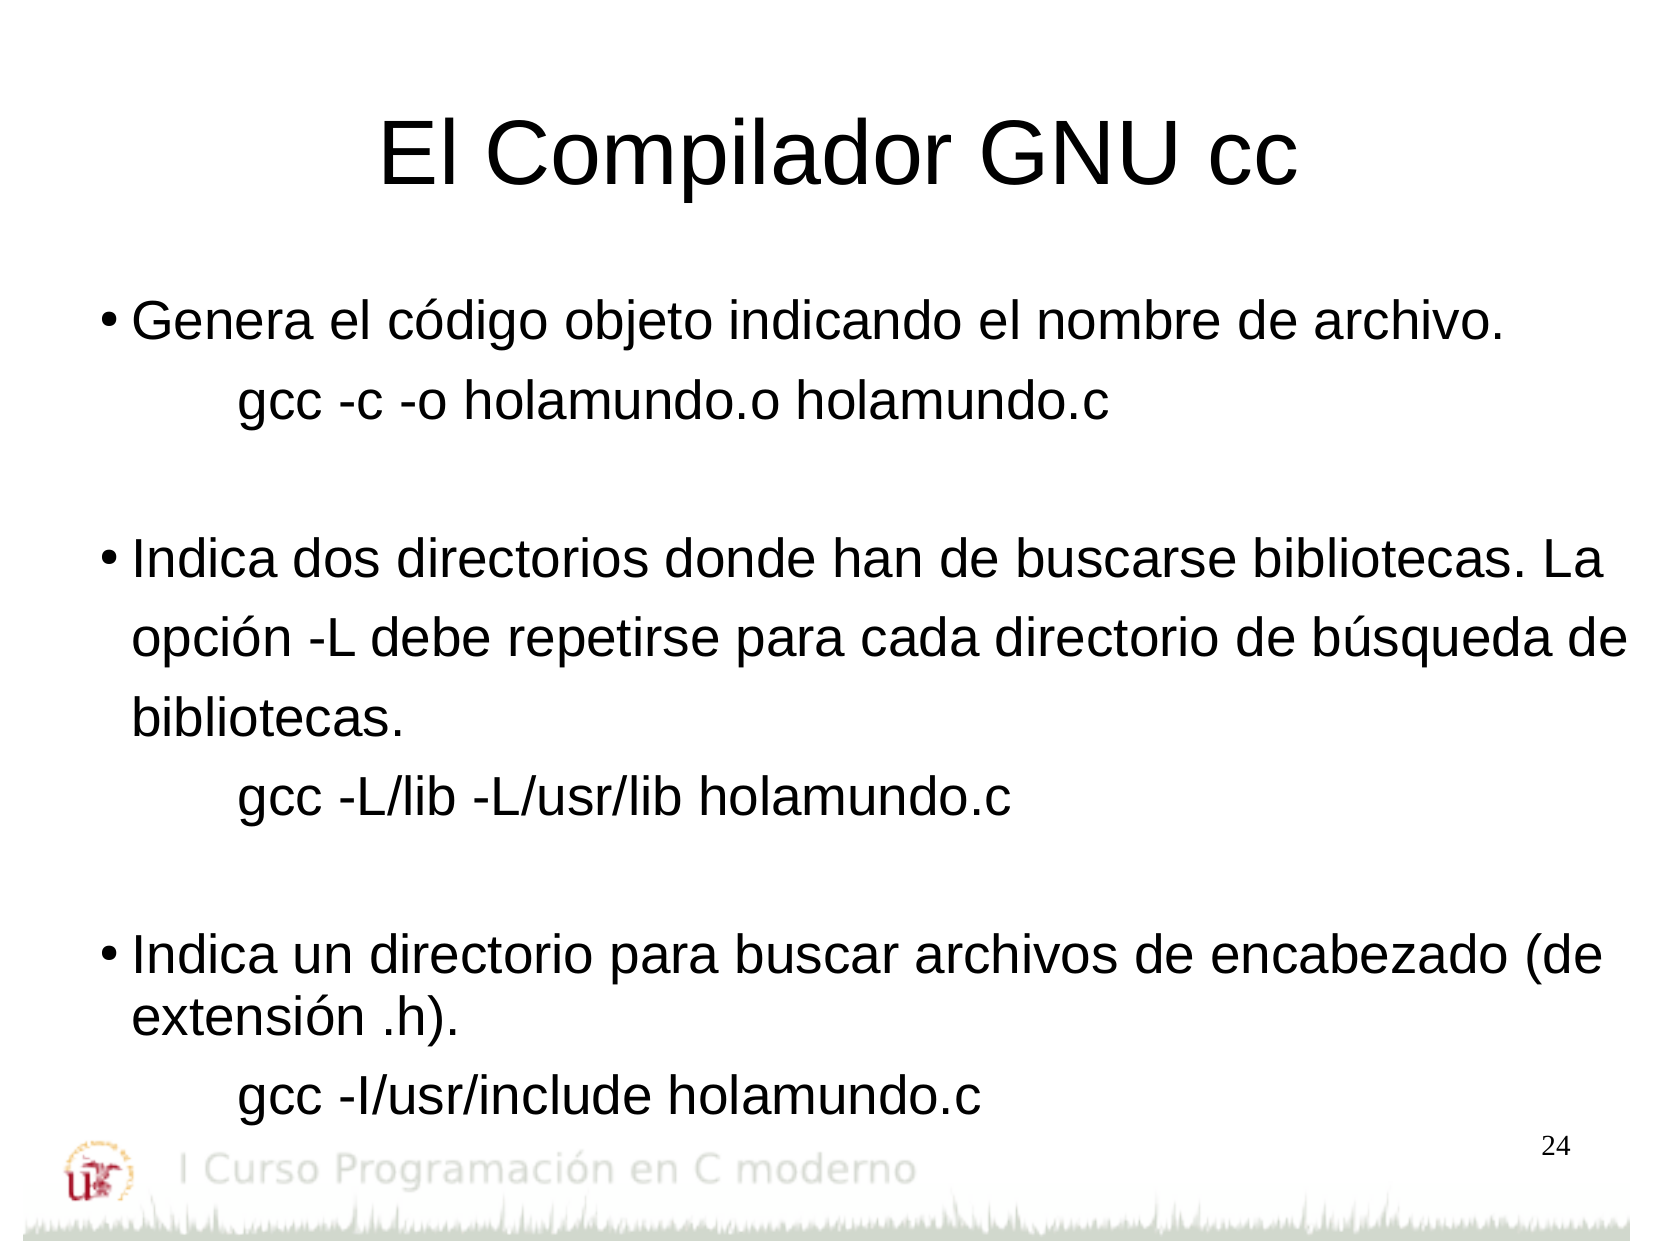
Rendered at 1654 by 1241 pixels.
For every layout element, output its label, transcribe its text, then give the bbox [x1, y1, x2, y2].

list Genera el código objeto indicando el nombre de archivo. gcc -c -o holamundo.o holamundo.c Indica dos directorios donde han de buscarse bibliotecas. La opción -L debe repetirse para cada directorio de búsqueda de bibliotecas. gcc -L/lib -L/usr/lib holamundo.c Indica un directorio para buscar archivos de encabezado (de extensión .h). gcc -I/usr/include holamundo.c [88, 290, 1654, 1182]
title El Compilador GNU cc [82, 49, 1571, 257]
picture [23, 1136, 1630, 1241]
